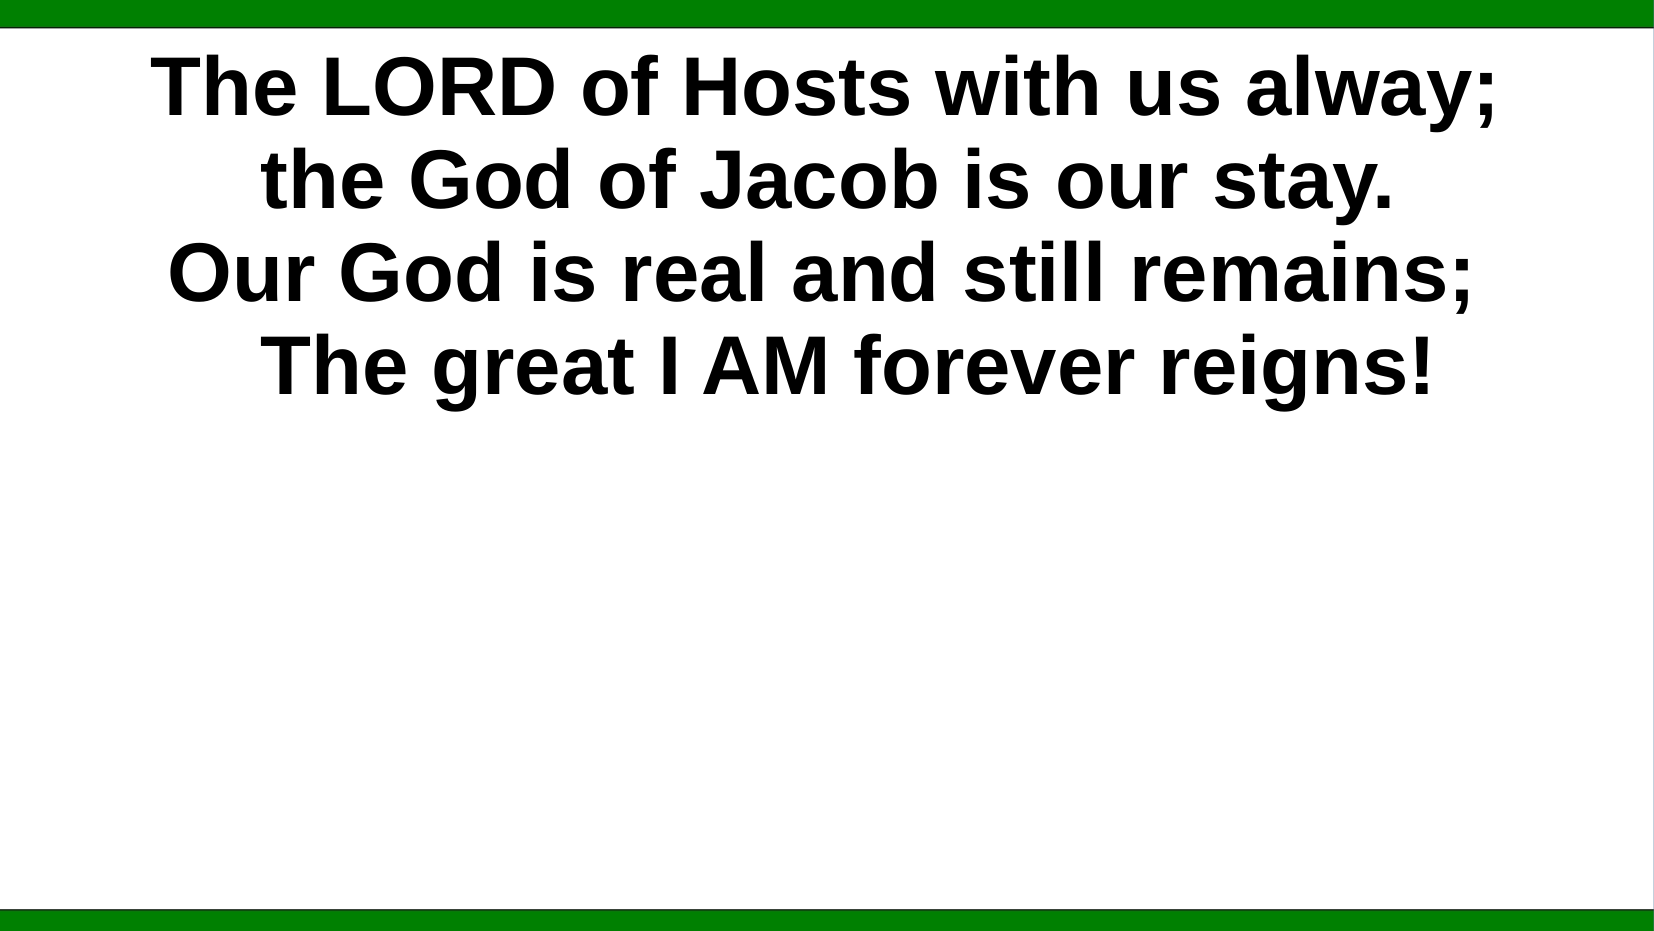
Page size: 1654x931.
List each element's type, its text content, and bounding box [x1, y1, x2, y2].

text_box The LORD of Hosts with us alway; the God of Jacob is our stay. Our God is real and still remains; The great I AM forever reigns! [60, 30, 1576, 420]
picture [0, 0, 1654, 931]
